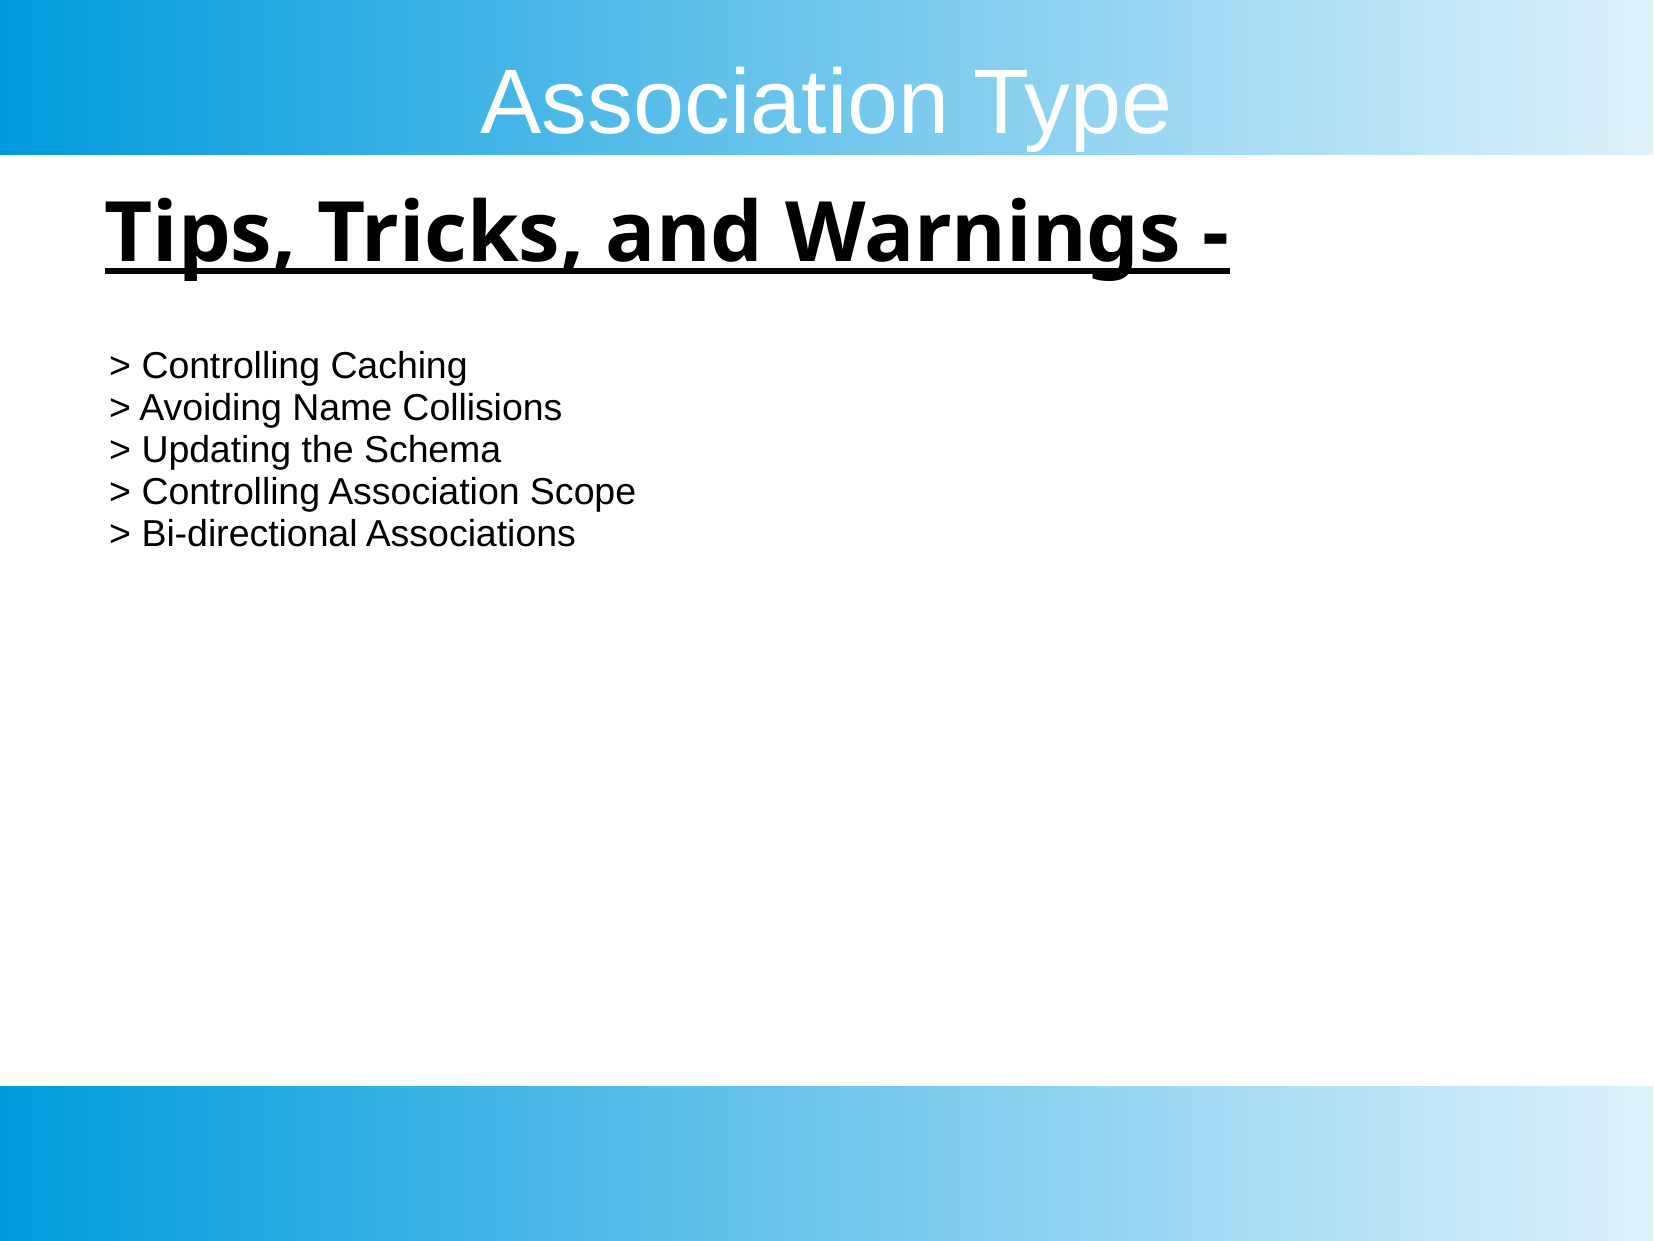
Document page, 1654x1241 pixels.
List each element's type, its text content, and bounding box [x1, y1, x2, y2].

text_box Tips, Tricks, and Warnings - [89, 165, 1453, 512]
text_box > Controlling Caching > Avoiding Name Collisions > Updating the Schema > Controlling Association Scope > Bi-directional Associations [94, 336, 1512, 898]
title Association Type [82, 49, 1571, 155]
